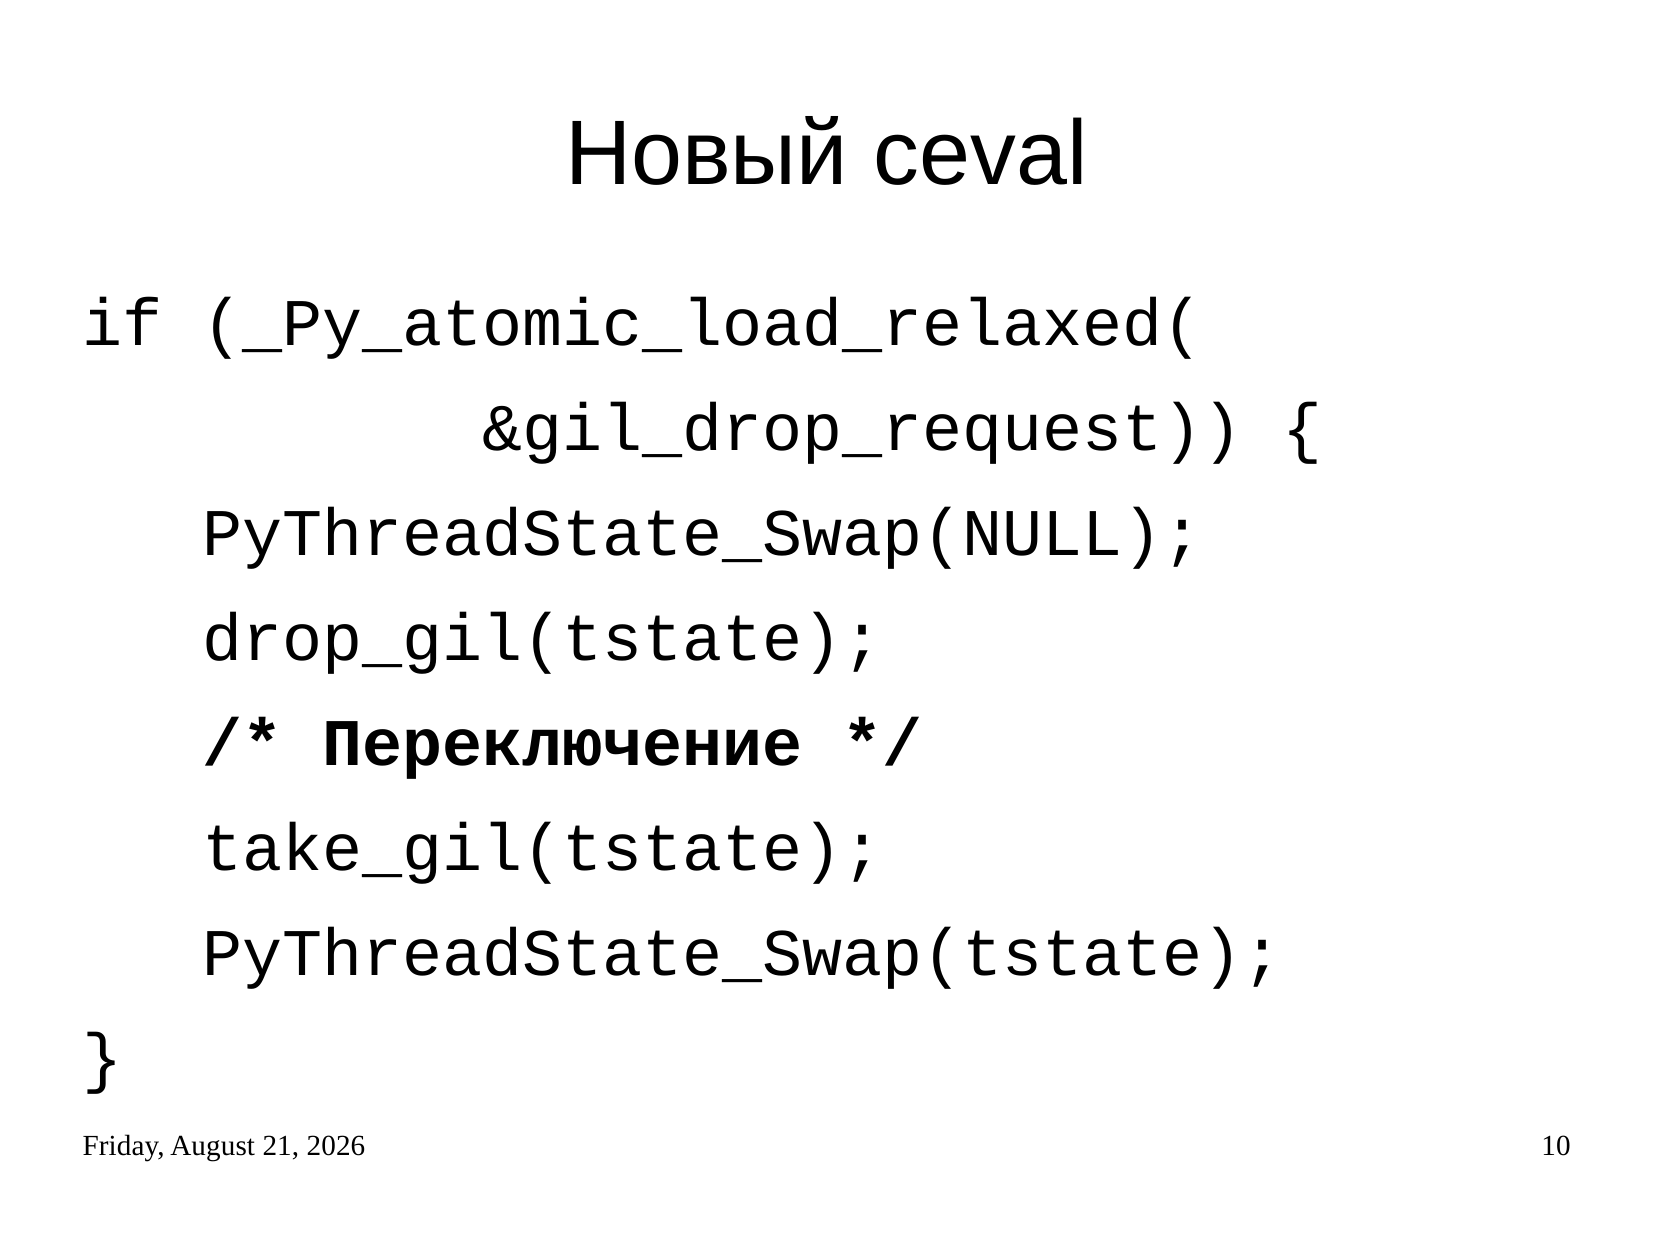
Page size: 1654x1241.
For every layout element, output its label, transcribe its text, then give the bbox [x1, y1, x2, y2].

list if (_Py_atomic_load_relaxed( &gil_drop_request)) { PyThreadState_Swap(NULL); drop_gil(tstate); /* Переключение */ take_gil(tstate); PyThreadState_Swap(tstate); } [82, 290, 1571, 1109]
title Новый ceval [82, 49, 1571, 257]
